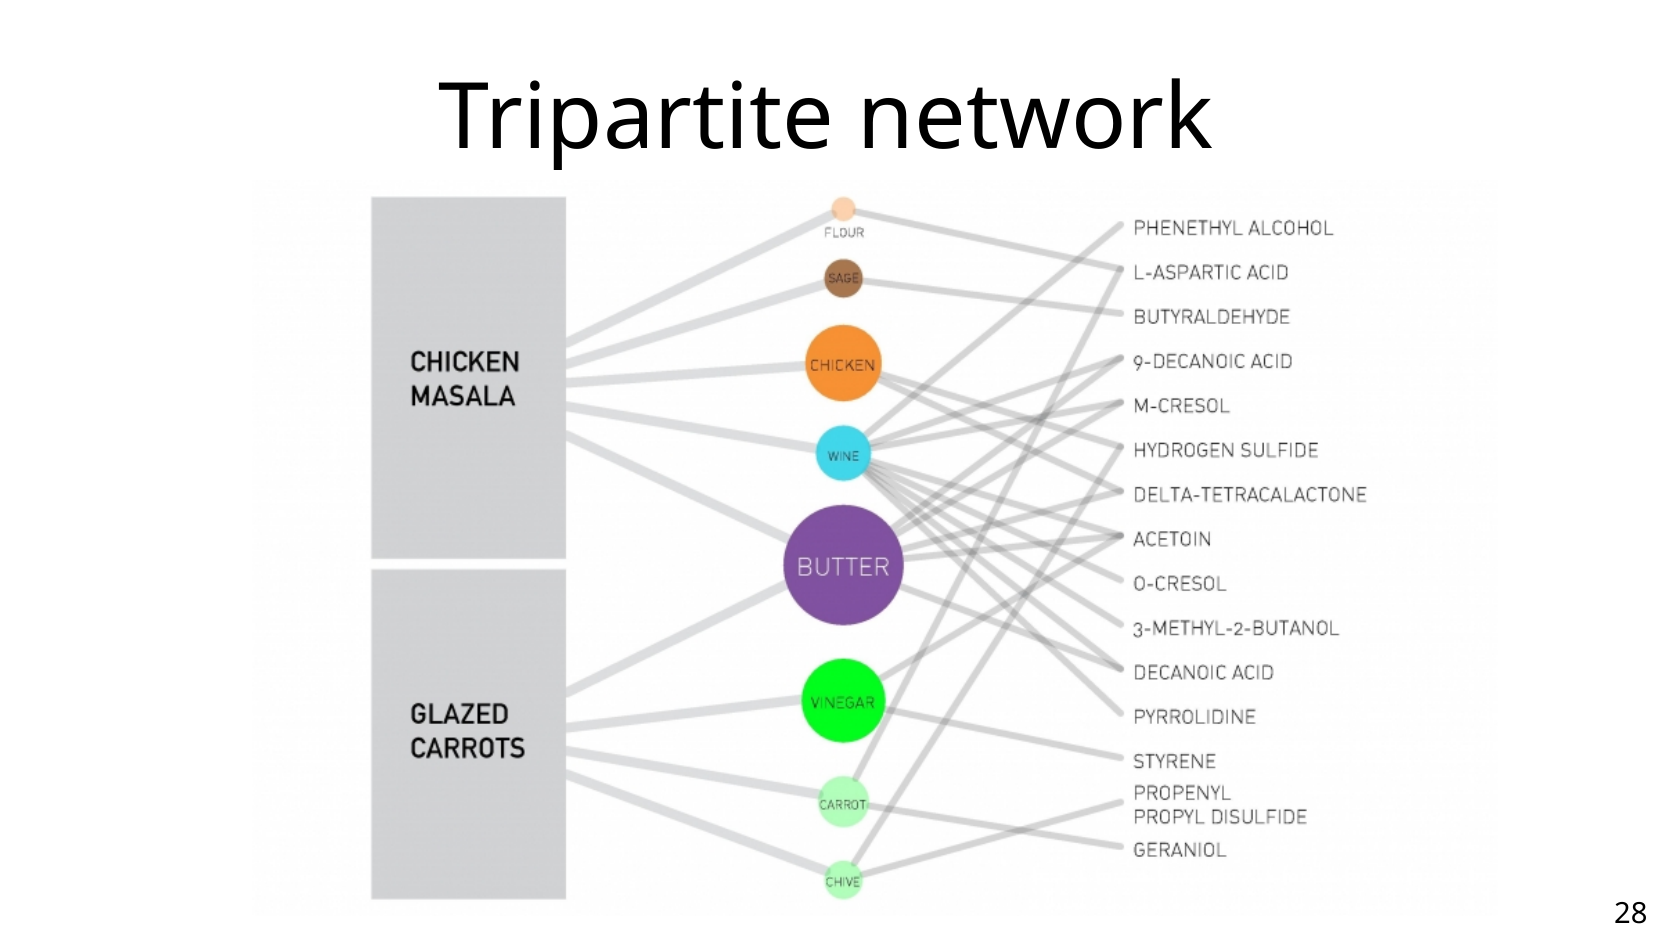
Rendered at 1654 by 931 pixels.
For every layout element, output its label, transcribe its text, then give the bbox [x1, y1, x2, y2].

title Tripartite network [82, 1, 1571, 226]
picture [252, 180, 1498, 916]
